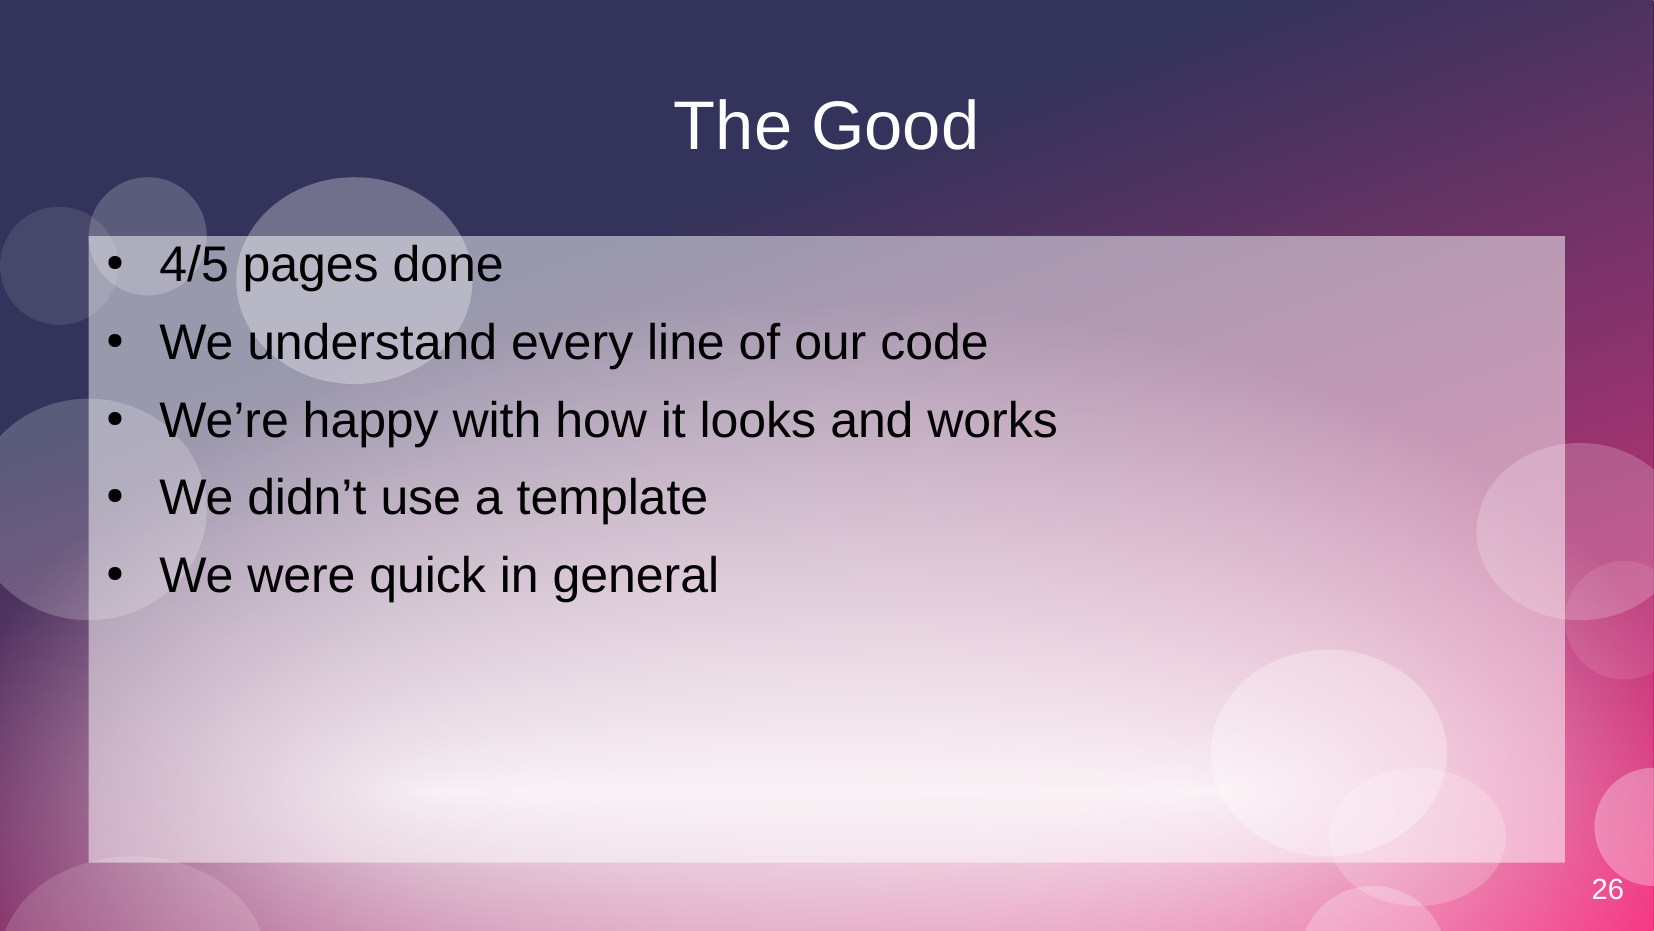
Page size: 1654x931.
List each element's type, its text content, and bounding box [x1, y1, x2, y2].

list 4/5 pages done We understand every line of our code We’re happy with how it looks and works We didn’t use a template We were quick in general [88, 236, 1565, 863]
title The Good [88, 44, 1565, 207]
